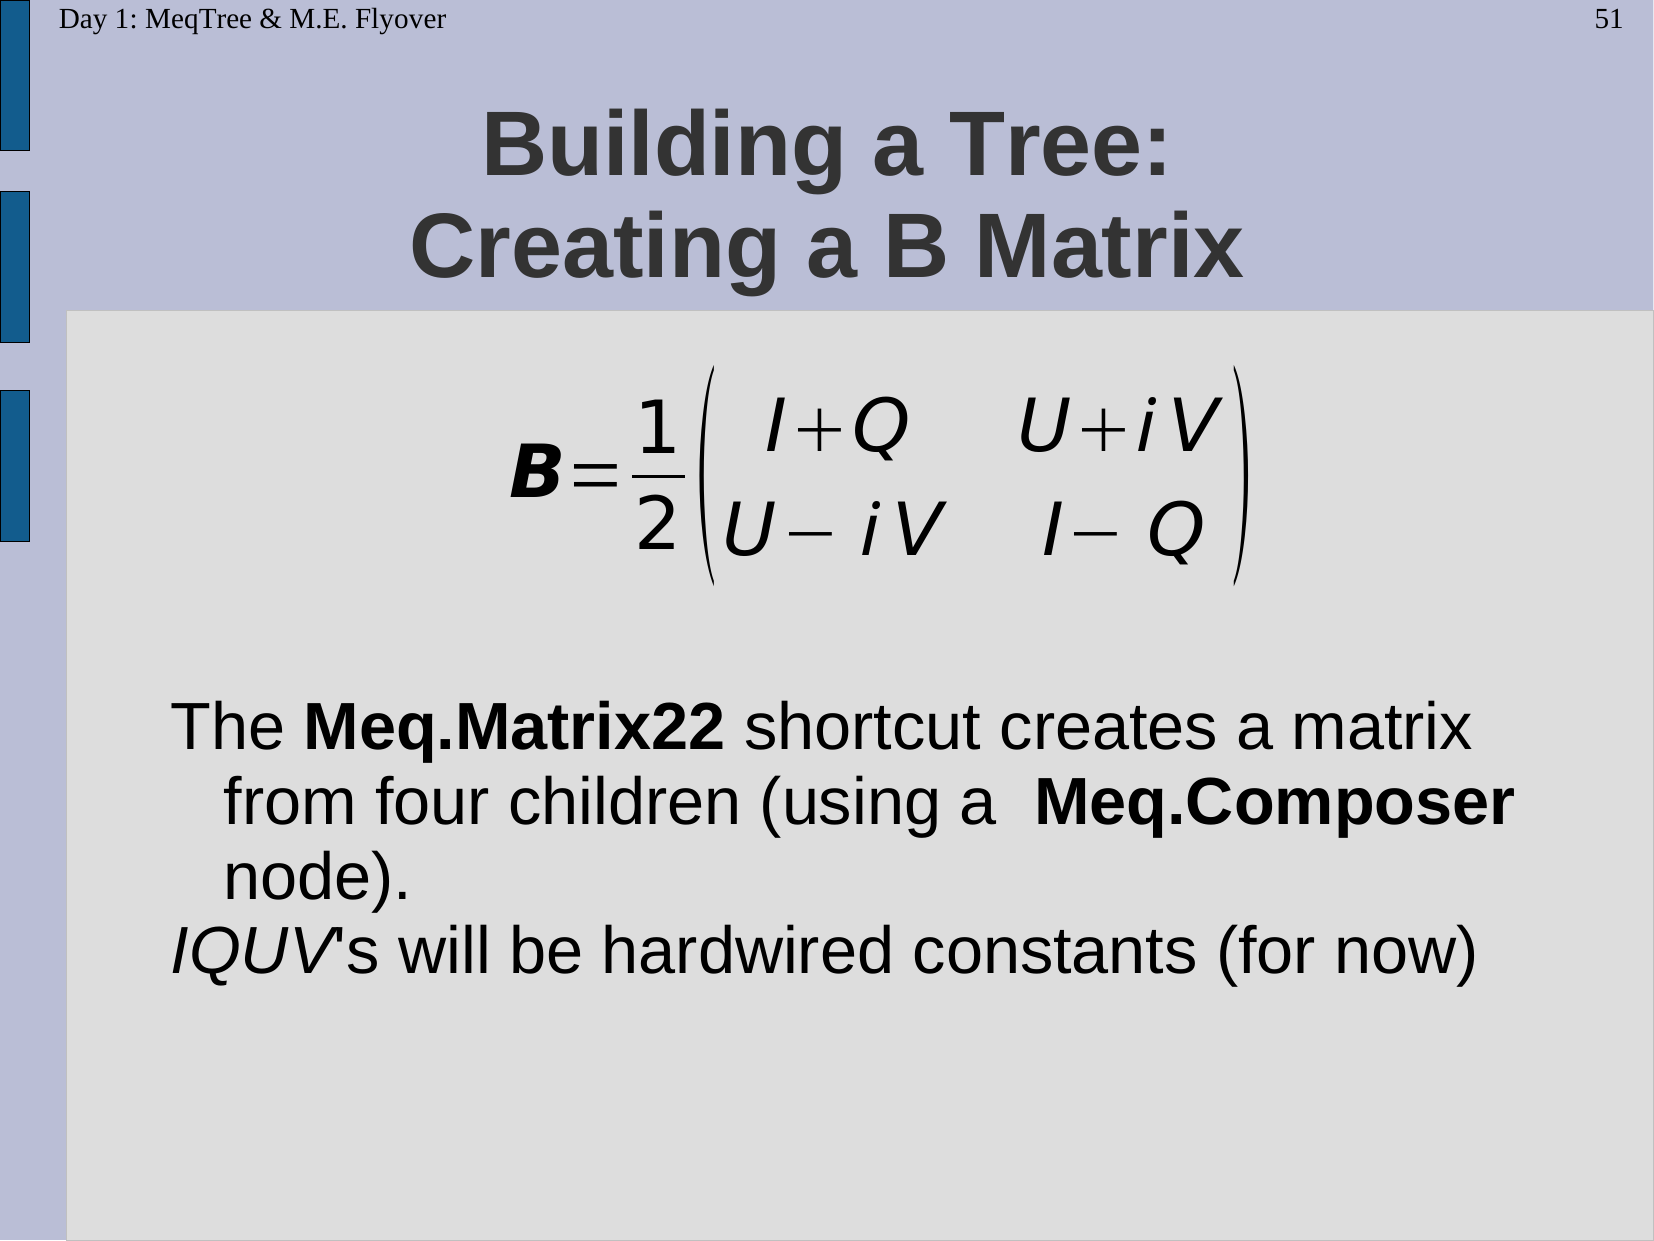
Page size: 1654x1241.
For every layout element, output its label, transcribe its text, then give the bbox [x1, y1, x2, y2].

chart [501, 361, 1261, 591]
list The Meq.Matrix22 shortcut creates a matrix from four children (using a Meq.Composer node). IQUV's will be hardwired constants (for now) [152, 689, 1565, 1001]
title Building a Tree: Creating a B Matrix [121, 87, 1534, 302]
